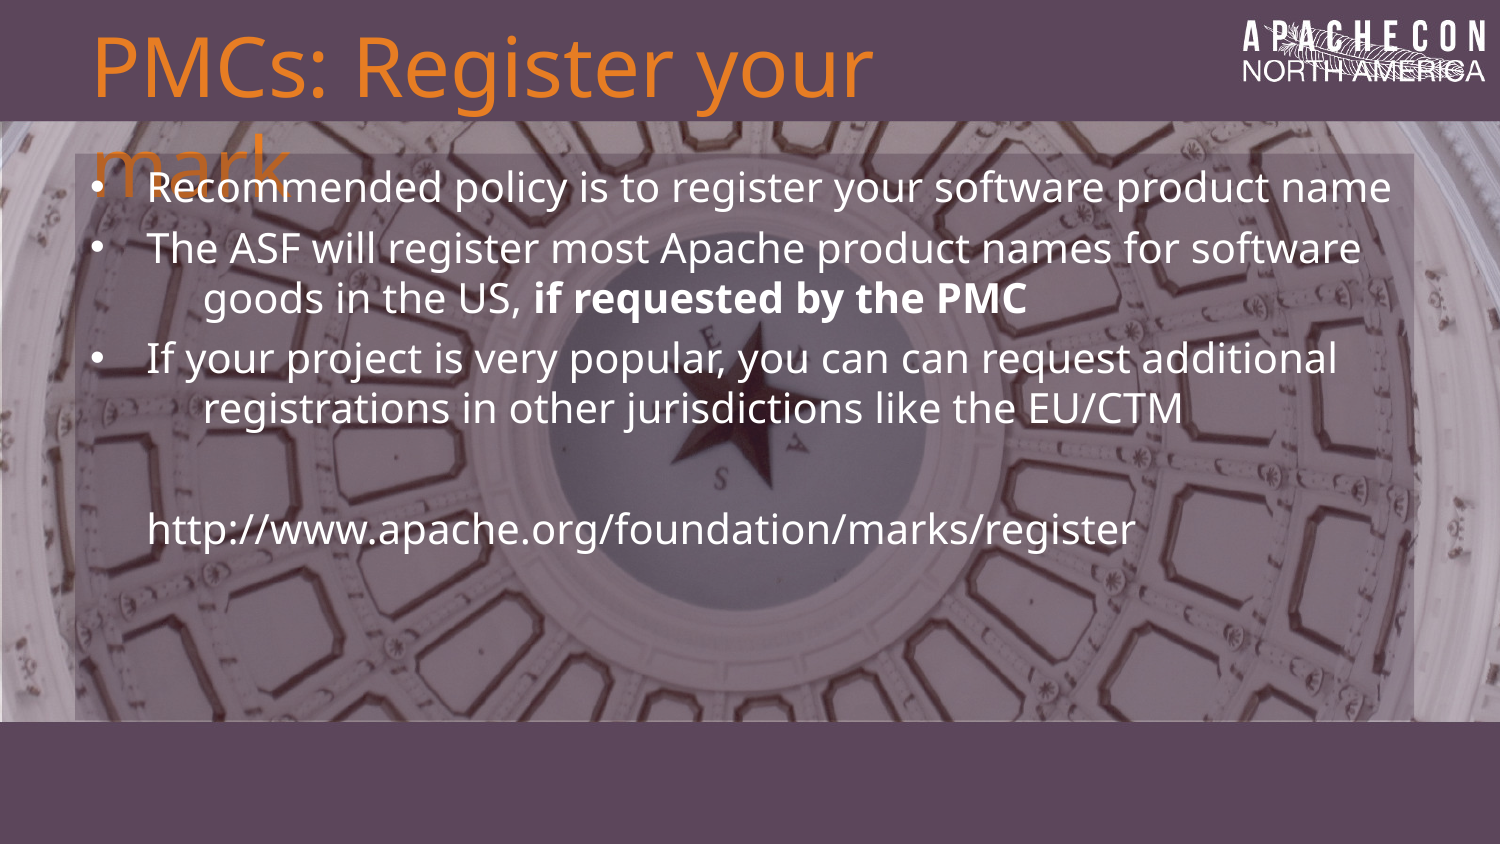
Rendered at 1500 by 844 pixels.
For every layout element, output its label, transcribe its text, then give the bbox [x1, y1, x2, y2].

text_box Recommended policy is to register your software product name The ASF will register most Apache product names for software goods in the US, if requested by the PMC If your project is very popular, you can can request additional registrations in other jurisdictions like the EU/CTM http://www.apache.org/foundation/marks/register [75, 153, 1415, 721]
text_box PMCs: Register your mark [75, 6, 1116, 107]
picture [0, 0, 1500, 844]
